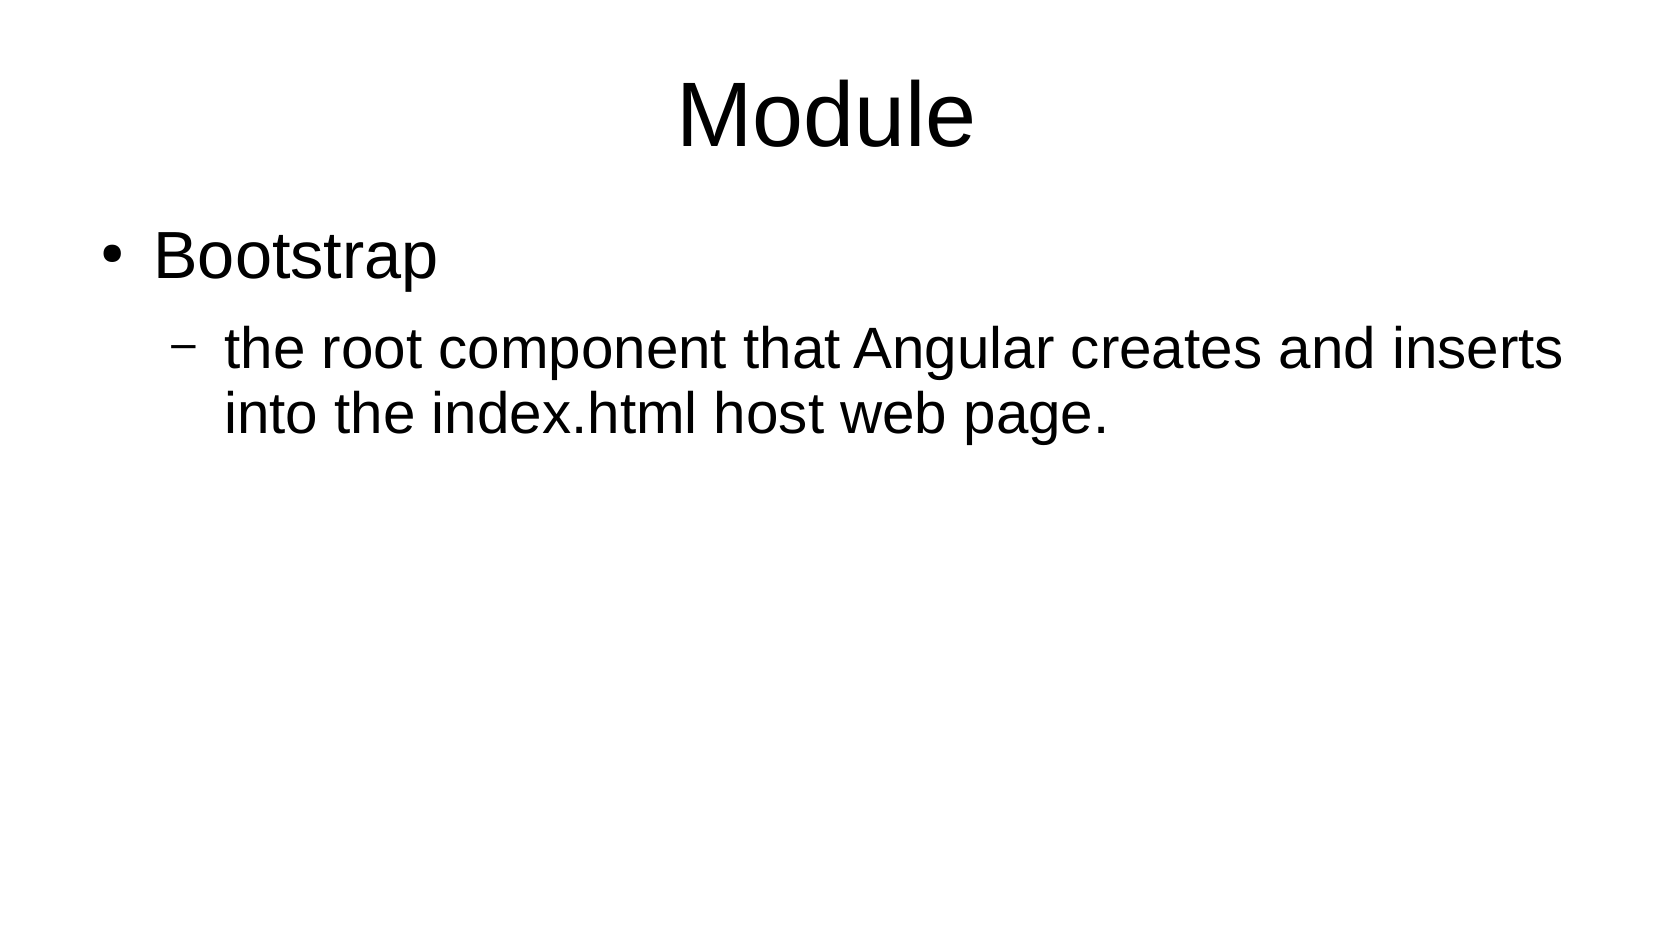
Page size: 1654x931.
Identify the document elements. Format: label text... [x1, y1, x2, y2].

list Bootstrap the root component that Angular creates and inserts into the index.html host web page. [82, 217, 1571, 758]
title Module [82, 37, 1571, 193]
